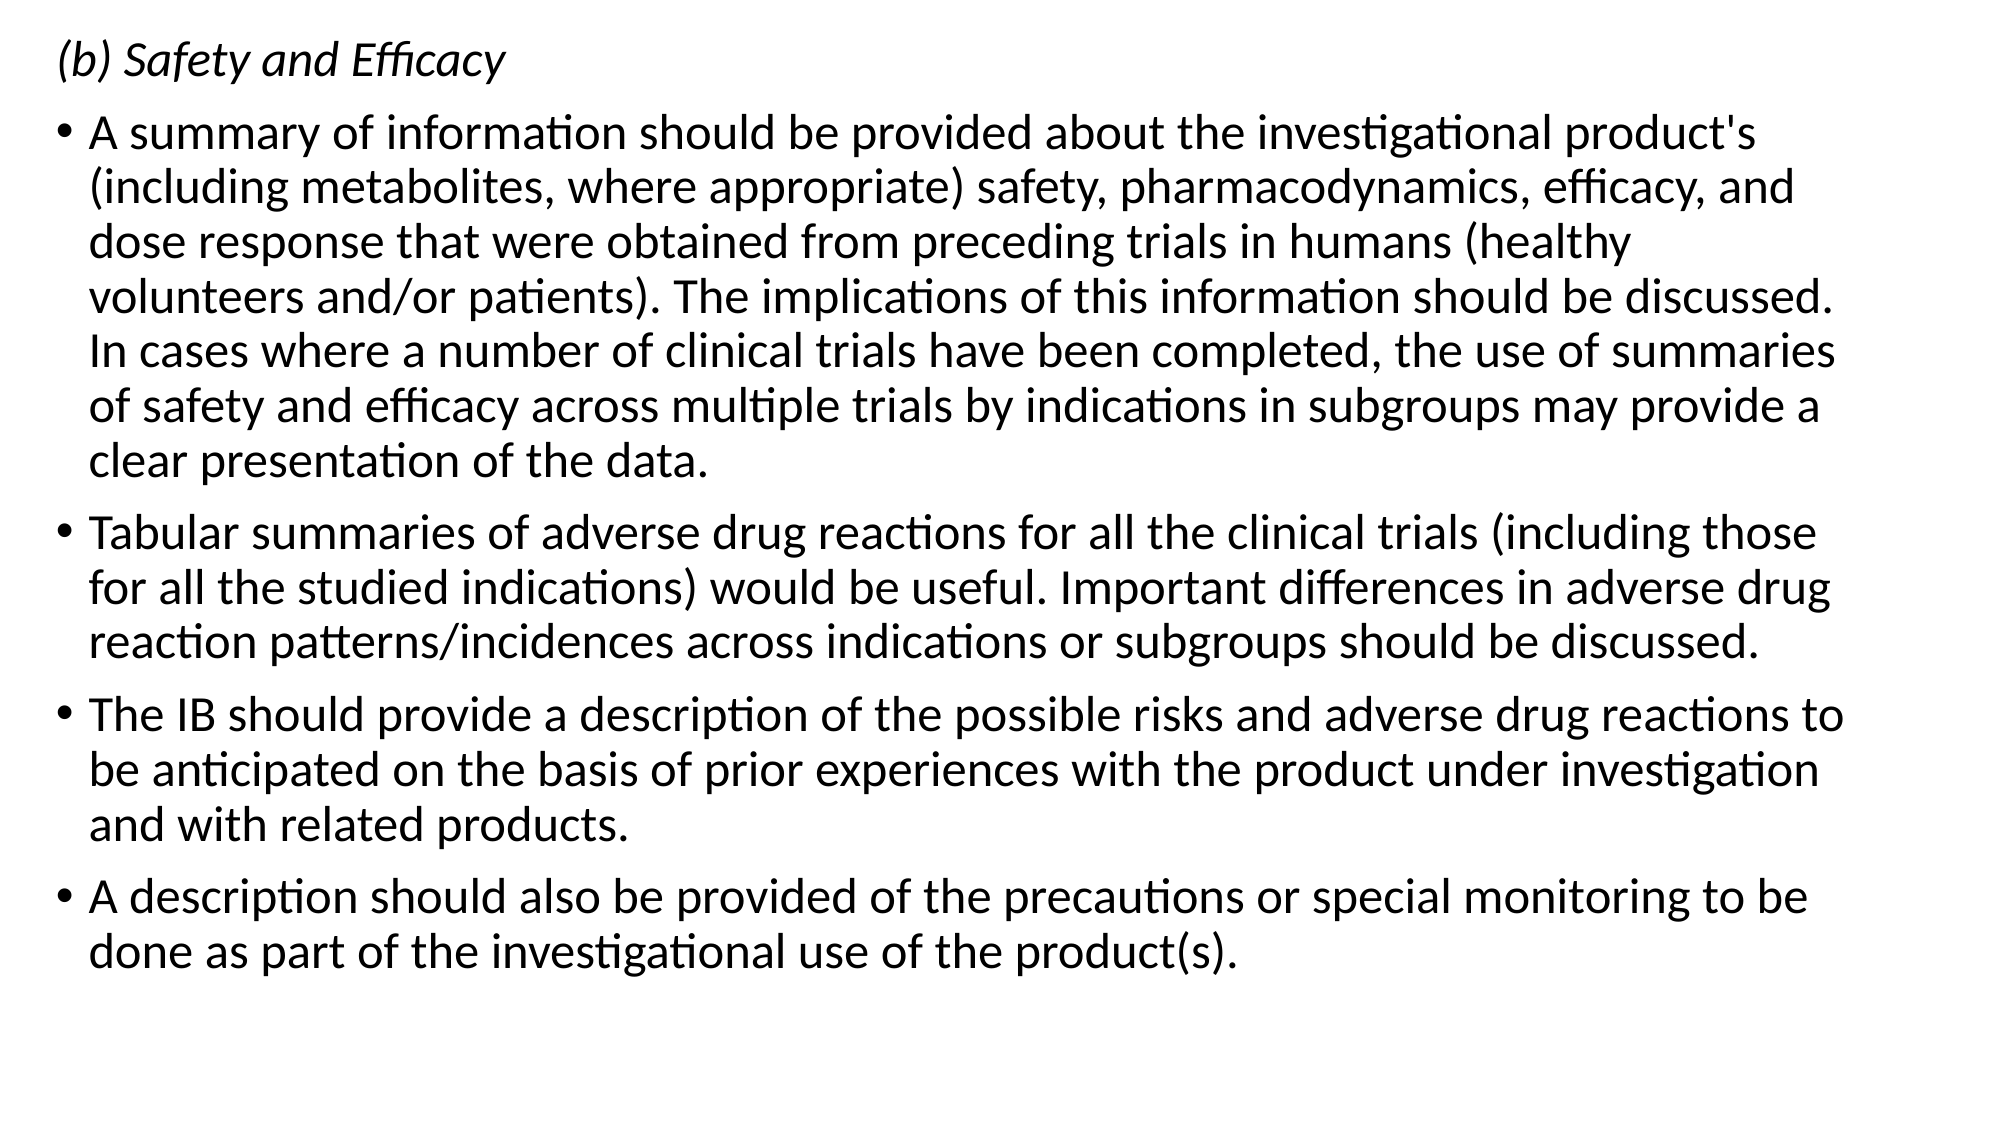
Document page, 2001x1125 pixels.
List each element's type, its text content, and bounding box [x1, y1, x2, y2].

list (b) Safety and Efficacy A summary of information should be provided about the investigational product's (including metabolites, where appropriate) safety, pharmacodynamics, efficacy, and dose response that were obtained from preceding trials in humans (healthy volunteers and/or patients). The implications of this information should be discussed. In cases where a number of clinical trials have been completed, the use of summaries of safety and efficacy across multiple trials by indications in subgroups may provide a clear presentation of the data. Tabular summaries of adverse drug reactions for all the clinical trials (including those for all the studied indications) would be useful. Important differences in adverse drug reaction patterns/incidences across indications or subgroups should be discussed. The IB should provide a description of the possible risks and adverse drug reactions to be anticipated on the basis of prior experiences with the product under investigation and with related products. A description should also be provided of the precautions or special monitoring to be done as part of the investigational use of the product(s). [40, 25, 1863, 1014]
